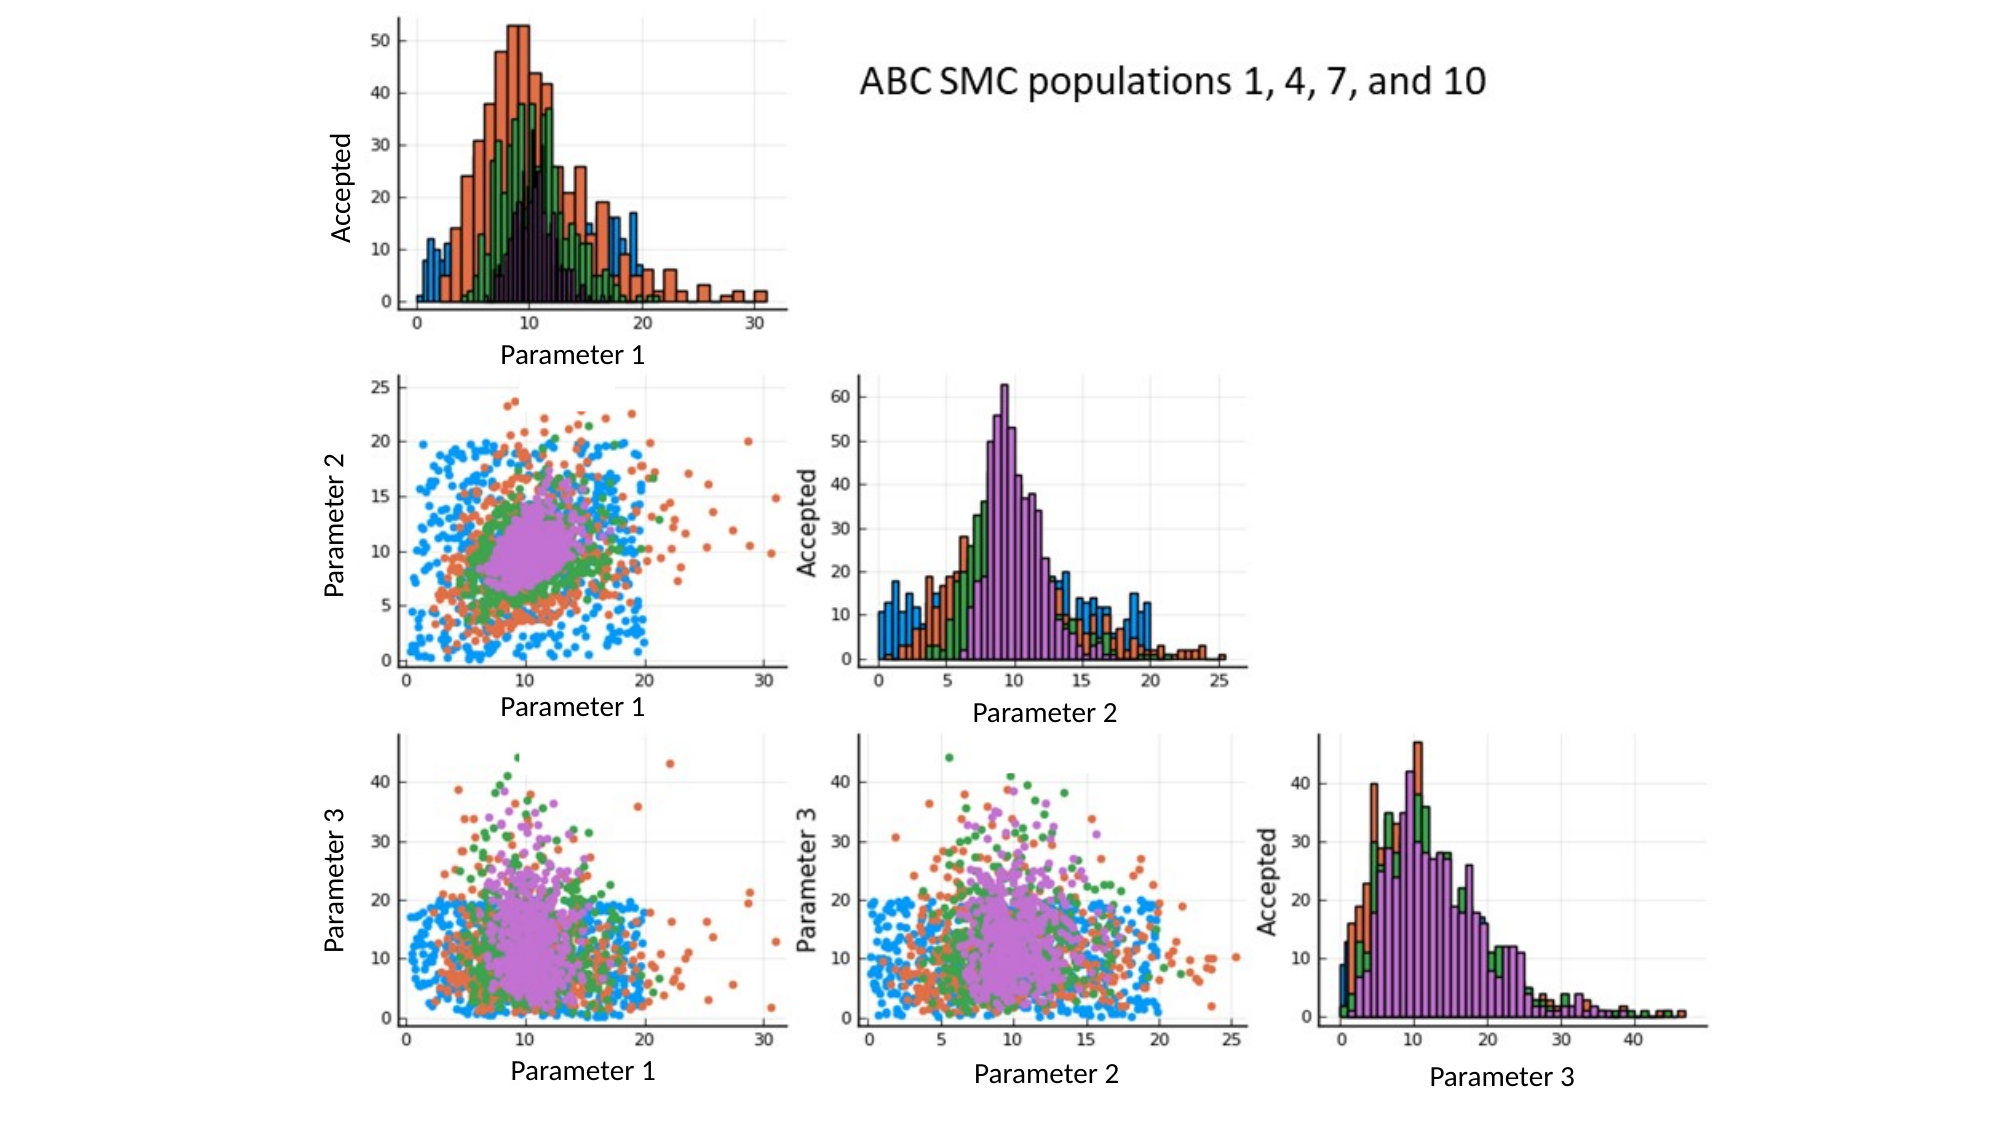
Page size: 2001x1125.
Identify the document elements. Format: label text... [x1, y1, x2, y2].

picture [298, 1, 1712, 1124]
text_box Parameter 1 [495, 1043, 676, 1094]
text_box Parameter 2 [306, 433, 358, 614]
text_box Parameter 2 [959, 1046, 1139, 1098]
text_box Parameter 2 [957, 685, 1138, 737]
text_box Parameter 1 [485, 327, 666, 379]
text_box Parameter 1 [485, 679, 666, 731]
text_box Parameter 3 [306, 788, 358, 969]
text_box Parameter 3 [1414, 1050, 1595, 1101]
text_box Accepted [313, 78, 365, 259]
